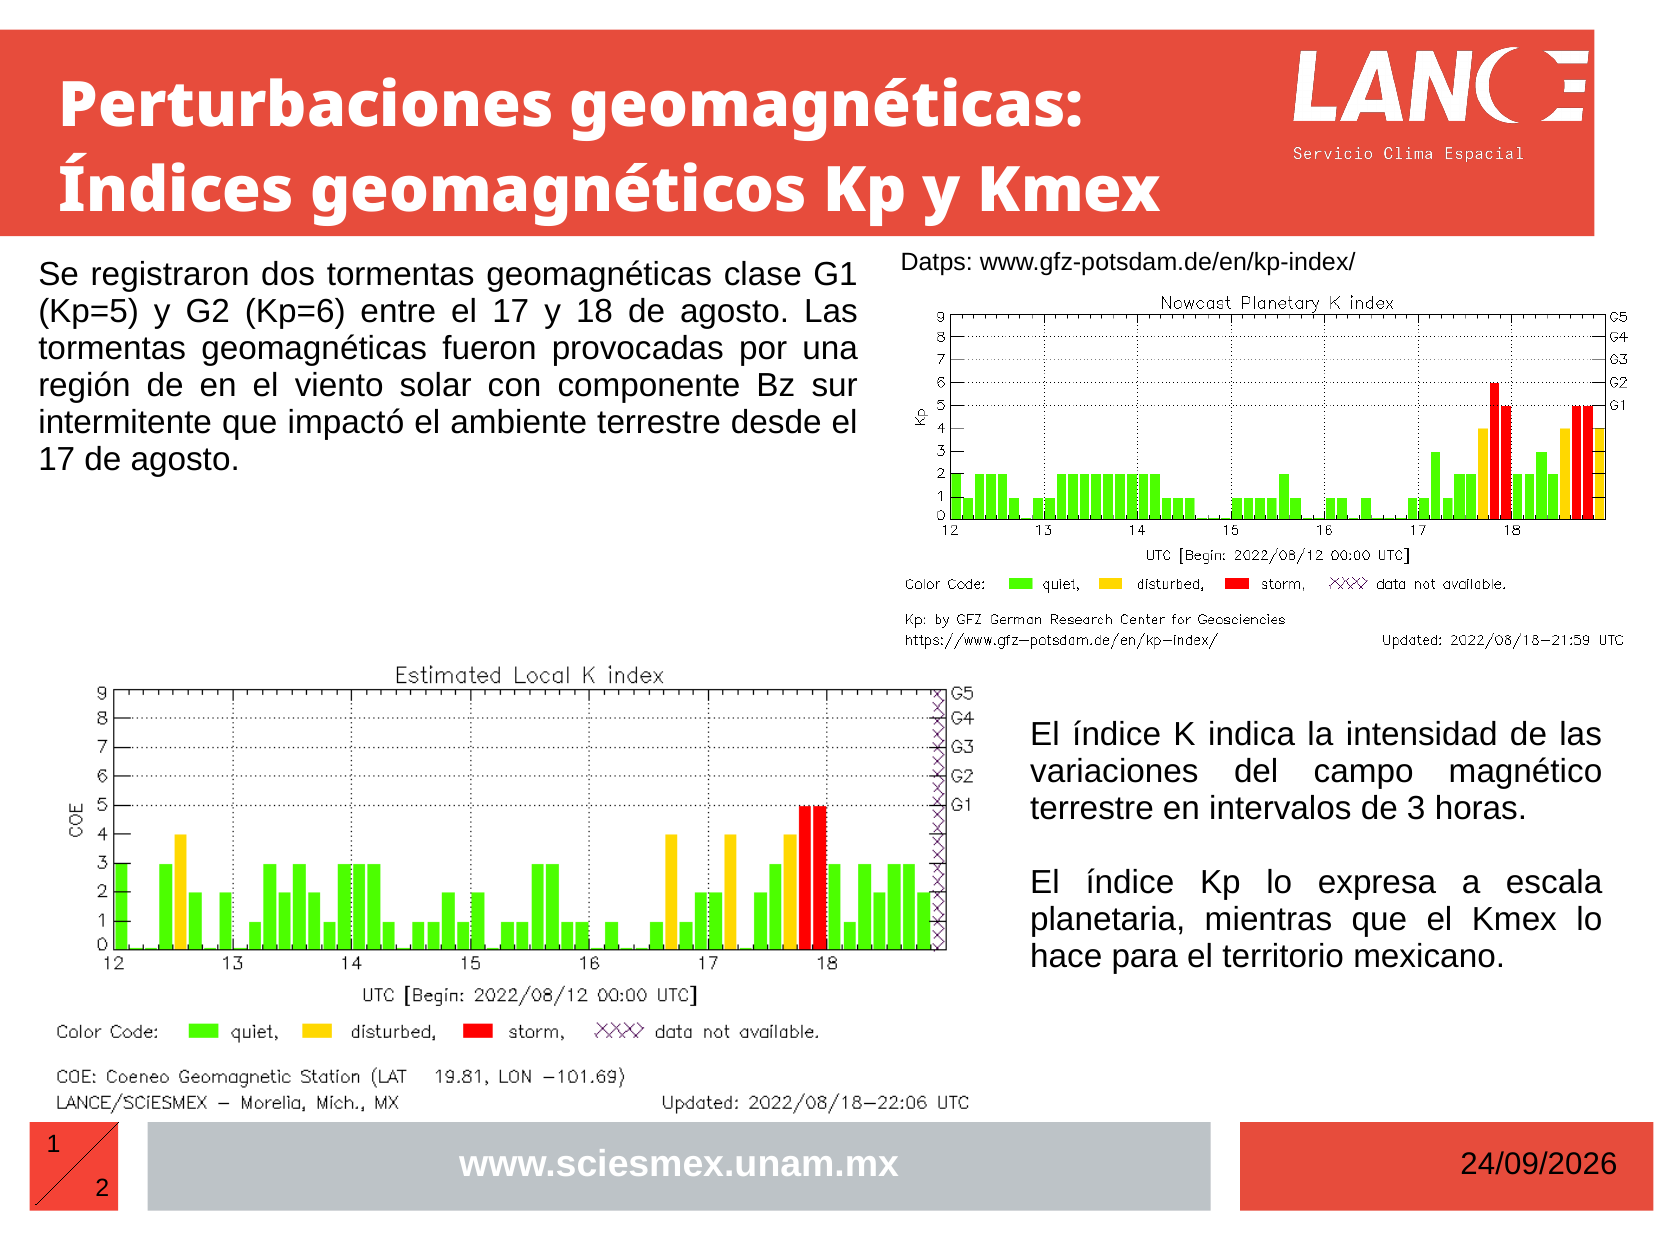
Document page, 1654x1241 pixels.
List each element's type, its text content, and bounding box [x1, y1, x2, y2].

text_box 16/02/2023 [1424, 1122, 1654, 1205]
text_box Datps: www.gfz-potsdam.de/en/kp-index/ [885, 240, 1654, 284]
text_box 2 [35, 1151, 125, 1209]
picture [47, 277, 1642, 1116]
text_box El índice K indica la intensidad de las variaciones del campo magnético terrestre en intervalos de 3 horas. El índice Kp lo expresa a escala planetaria, mientras que el Kmex lo hace para el territorio mexicano. [1015, 707, 1619, 1052]
text_box www.sciesmex.unam.mx [153, 1122, 1205, 1205]
text_box Se registraron dos tormentas geomagnéticas clase G1 (Kp=5) y G2 (Kp=6) entre el 17 y 18 de agosto. Las tormentas geomagnéticas fueron provocadas por una región de en el viento solar con componente Bz sur intermitente que impactó el ambiente terrestre desde el 17 de agosto. [23, 248, 875, 650]
text_box <número> [31, 1122, 176, 1170]
title Perturbaciones geomagnéticas: Índices geomagnéticos Kp y Kmex [59, 59, 1312, 207]
picture [1293, 47, 1589, 162]
